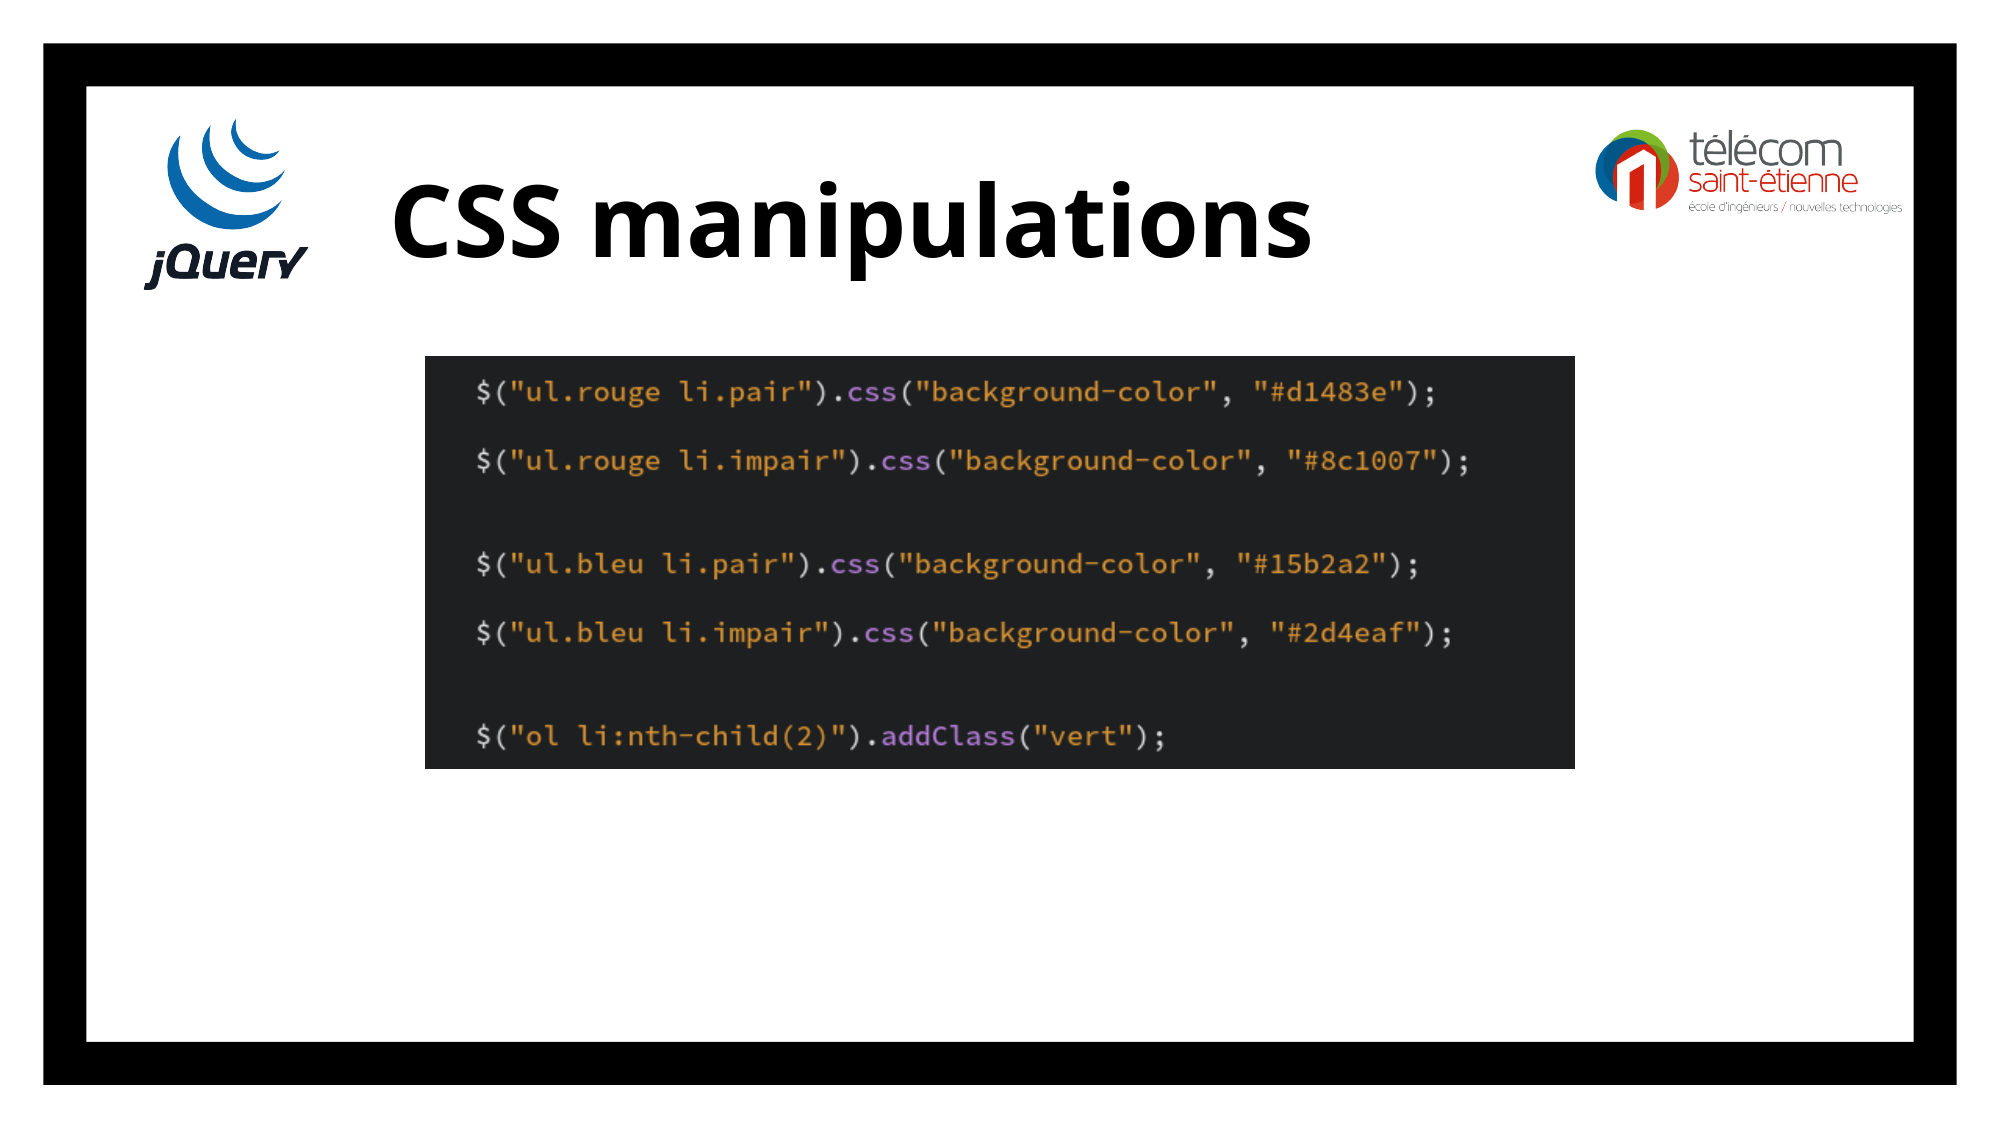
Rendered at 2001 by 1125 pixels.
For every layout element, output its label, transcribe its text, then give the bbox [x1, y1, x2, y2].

picture [1582, 118, 1923, 223]
picture [425, 356, 1575, 769]
picture [140, 118, 312, 290]
title CSS manipulations [369, 138, 1849, 304]
